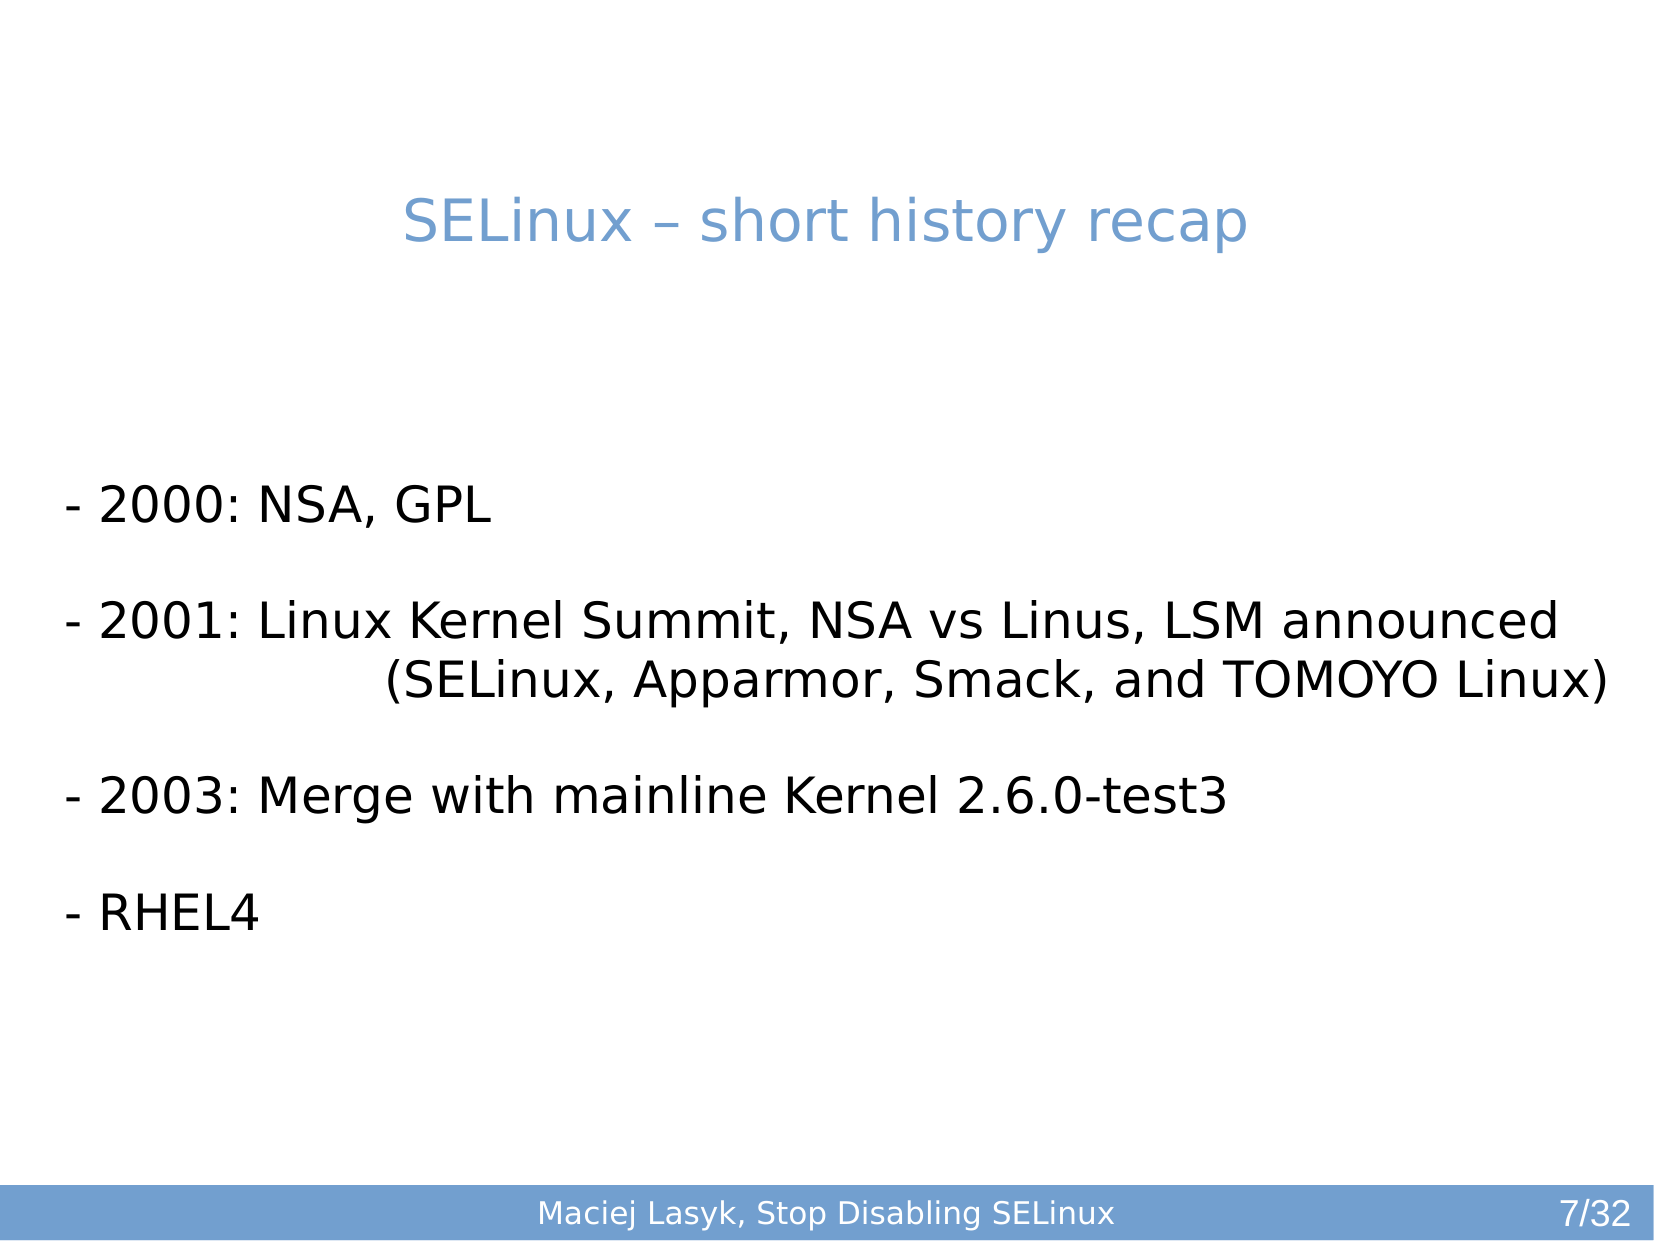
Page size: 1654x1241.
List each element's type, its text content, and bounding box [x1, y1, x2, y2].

text_box Maciej Lasyk, Stop Disabling SELinux [522, 1188, 1132, 1240]
text_box SELinux – short history recap [388, 180, 1266, 263]
text_box [1647, 1185, 1654, 1241]
text_box - 2000: NSA, GPL - 2001: Linux Kernel Summit, NSA vs Linus, LSM announced (SELinux, Apparmor, Smack, and TOMOYO Linux) - 2003: Merge with mainline Kernel 2.6.0-test3 - RHEL4 [49, 468, 1626, 1008]
text_box [0, 1185, 1533, 1241]
text_box 7/32 [1533, 1185, 1647, 1241]
